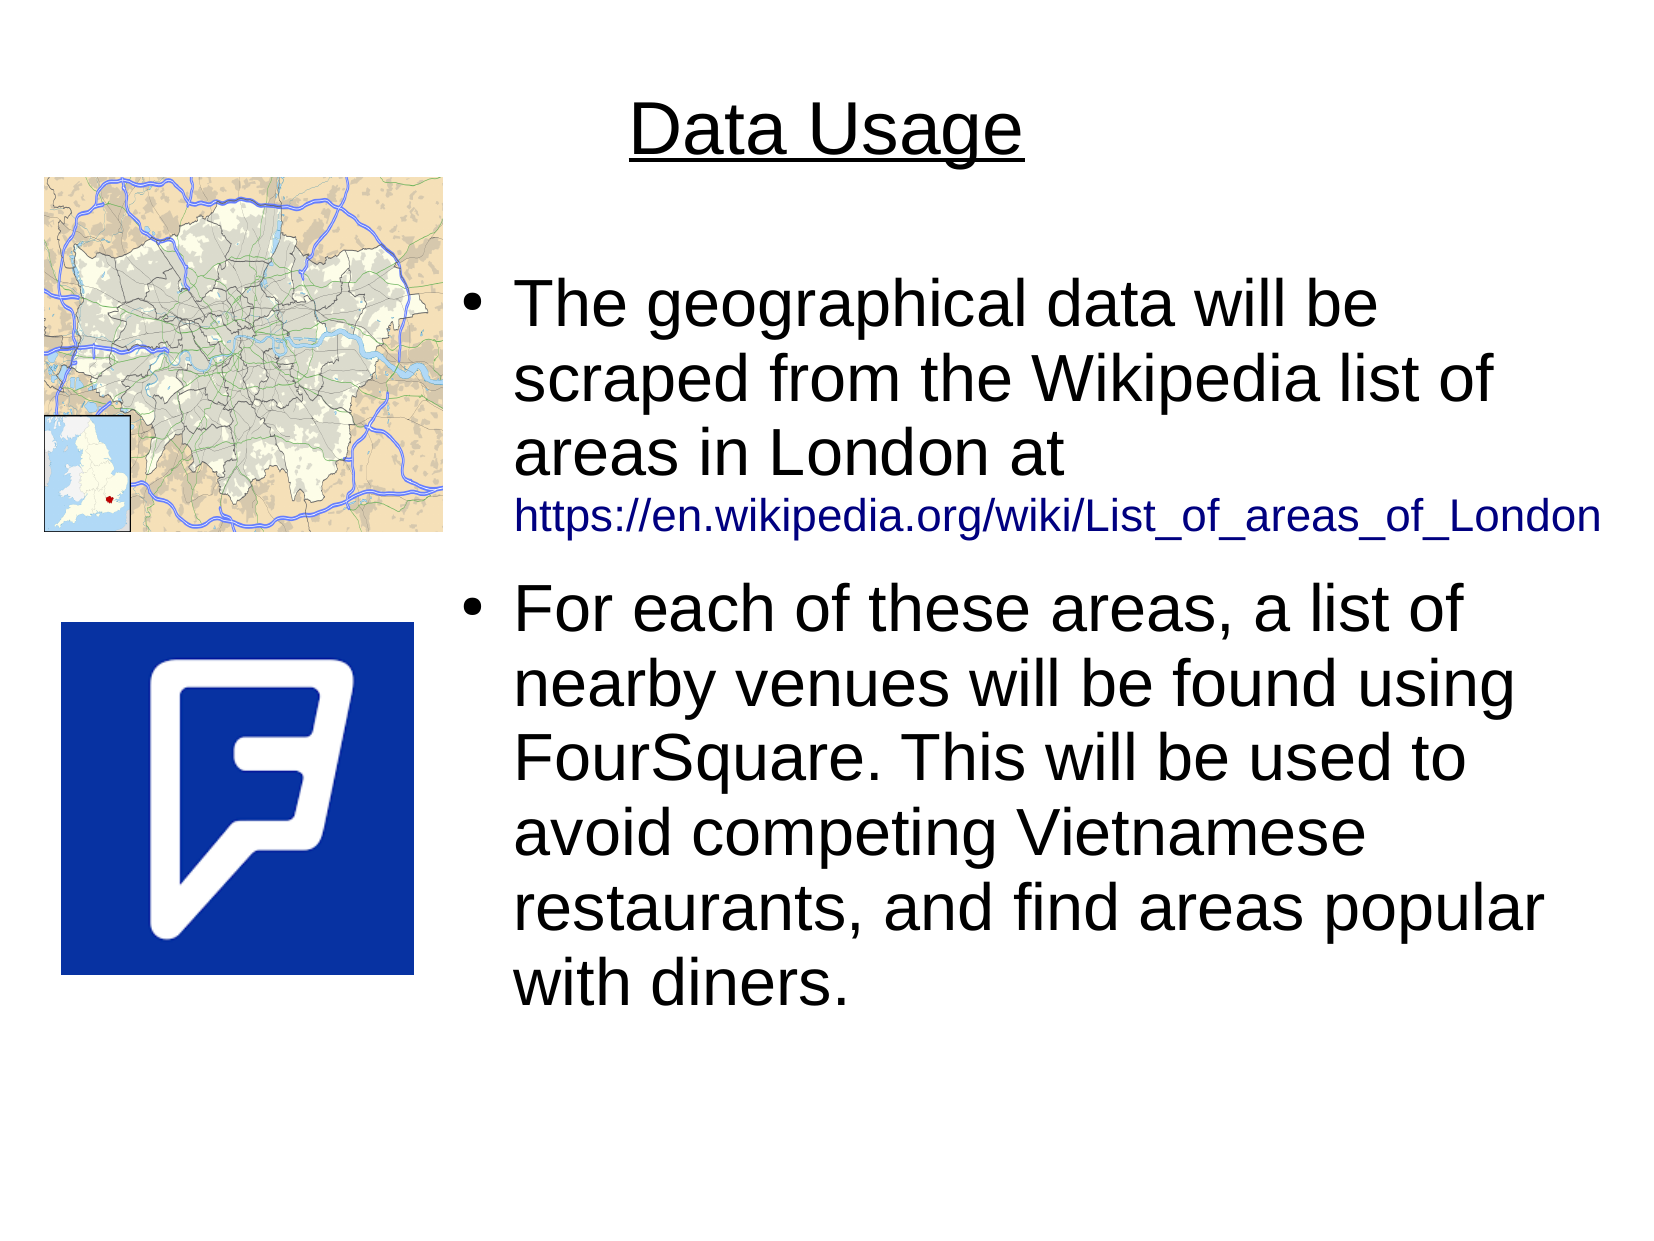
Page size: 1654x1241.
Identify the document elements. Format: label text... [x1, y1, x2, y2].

picture [44, 177, 443, 532]
list The geographical data will be scraped from the Wikipedia list of areas in London at https://en.wikipedia.org/wiki/List_of_areas_of_London For each of these areas, a list of nearby venues will be found using FourSquare. This will be used to avoid competing Vietnamese restaurants, and find areas popular with diners. [442, 265, 1630, 1168]
title Data Usage [82, 49, 1571, 207]
picture [61, 622, 414, 975]
